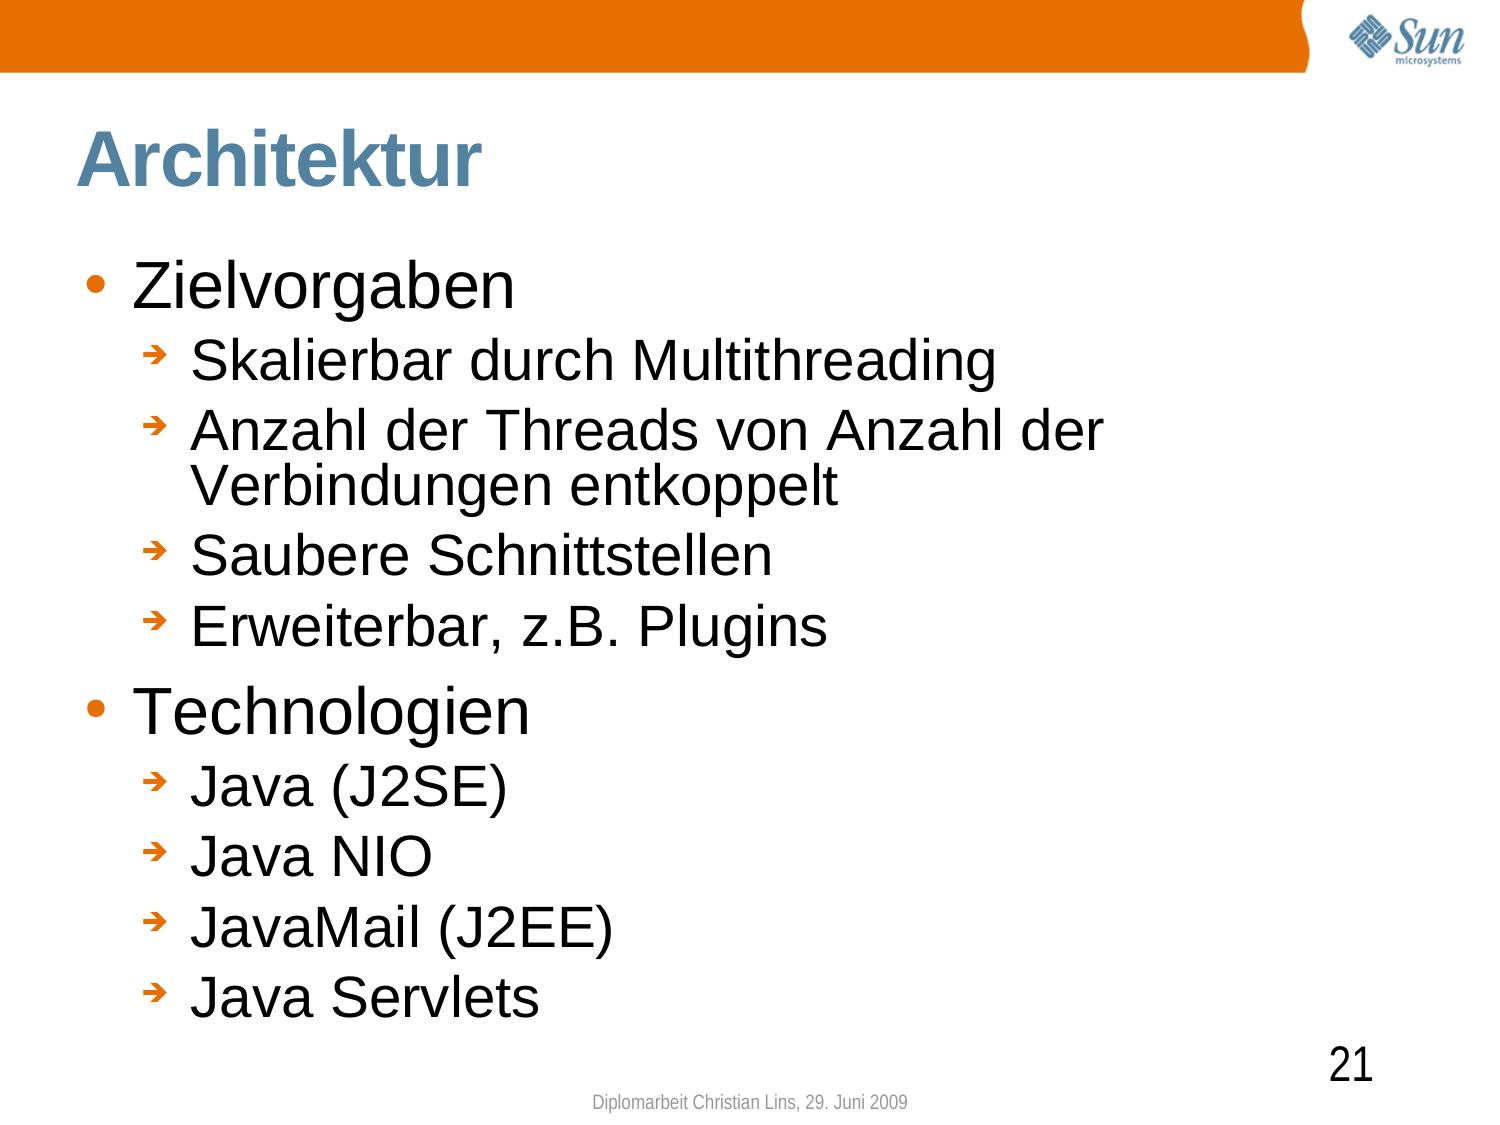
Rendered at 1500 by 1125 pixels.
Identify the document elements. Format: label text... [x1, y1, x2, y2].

list Zielvorgaben Skalierbar durch Multithreading Anzahl der Threads von Anzahl der Verbindungen entkoppelt Saubere Schnittstellen Erweiterbar, z.B. Plugins Technologien Java (J2SE) Java NIO JavaMail (J2EE) Java Servlets [64, 257, 1402, 1125]
title Architektur [75, 122, 1438, 228]
picture [0, 0, 1500, 75]
